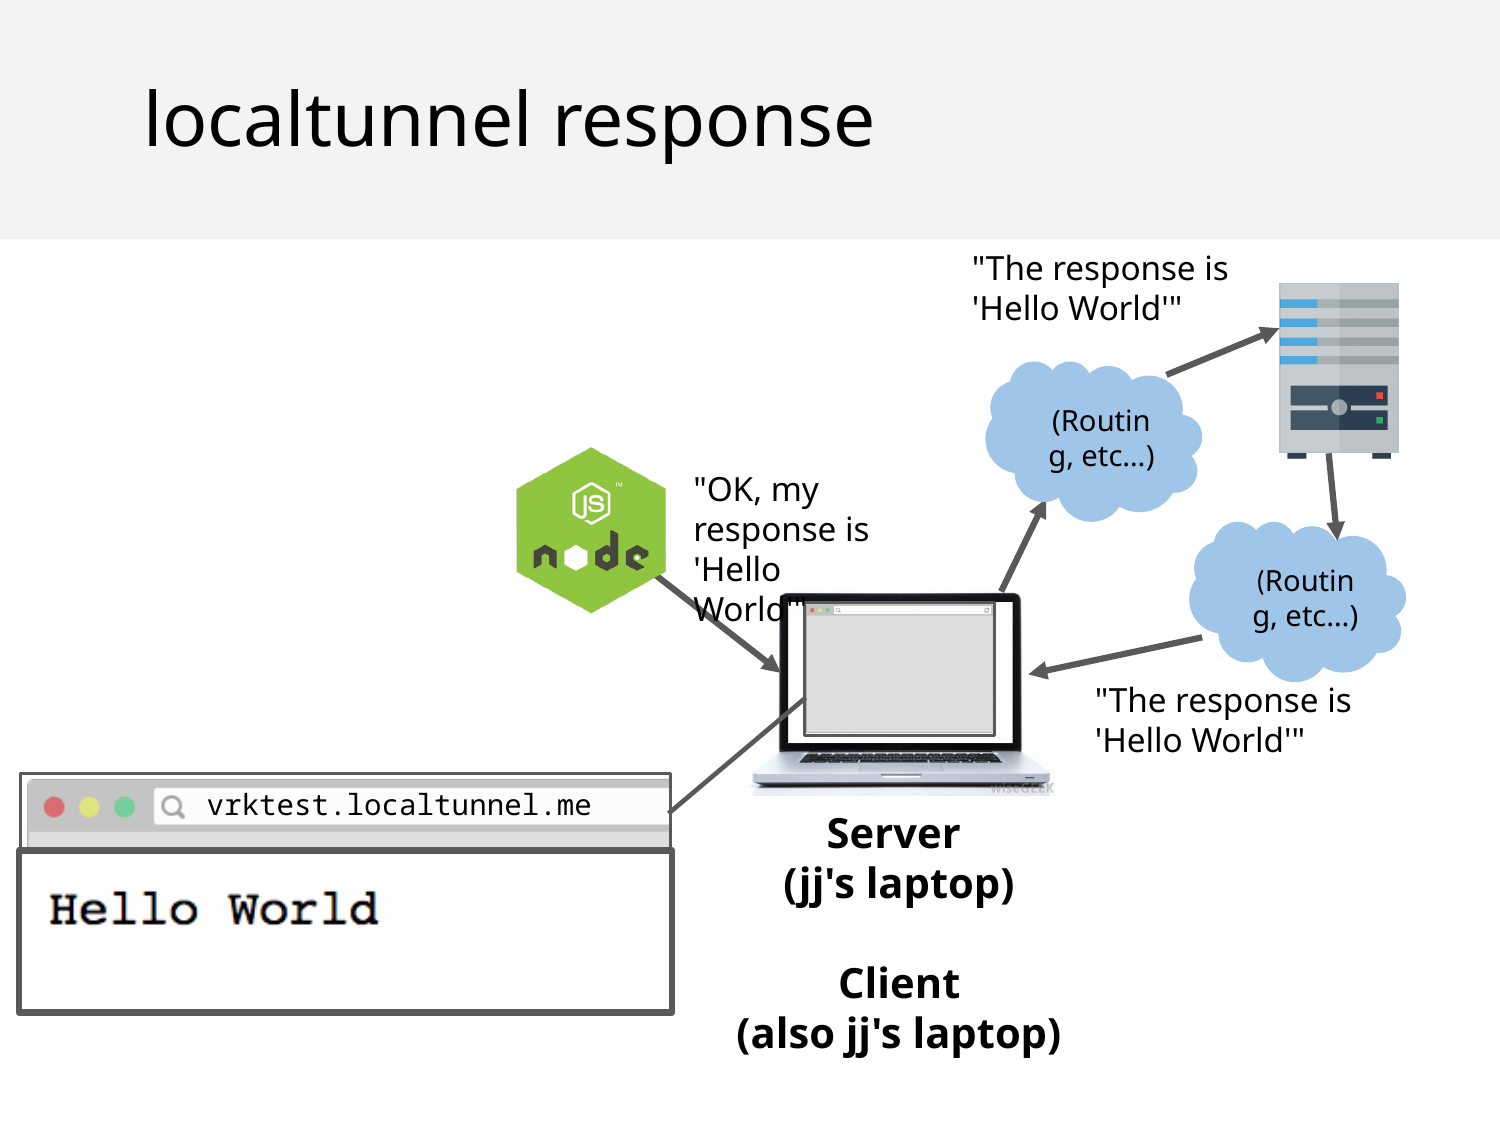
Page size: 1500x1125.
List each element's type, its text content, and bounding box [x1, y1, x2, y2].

picture [770, 605, 780, 619]
picture [1244, 279, 1432, 467]
picture [740, 588, 1057, 796]
text_box "OK, my response is 'Hello World'" [678, 453, 910, 604]
picture [505, 445, 676, 616]
text_box (Routing, etc…) [985, 361, 1203, 522]
picture [740, 604, 803, 749]
text_box vrktest.localtunnel.me [191, 771, 623, 843]
text_box "The response is 'Hello World'" [956, 232, 1300, 348]
text_box Server (jj's laptop) Client (also jj's laptop) [678, 816, 1121, 1047]
picture [22, 775, 669, 847]
text_box (Routing, etc…) [1189, 521, 1407, 683]
picture [805, 603, 994, 735]
text_box "The response is 'Hello World'" [1079, 664, 1387, 904]
picture [22, 853, 669, 1010]
title localtunnel response [128, 56, 1372, 183]
